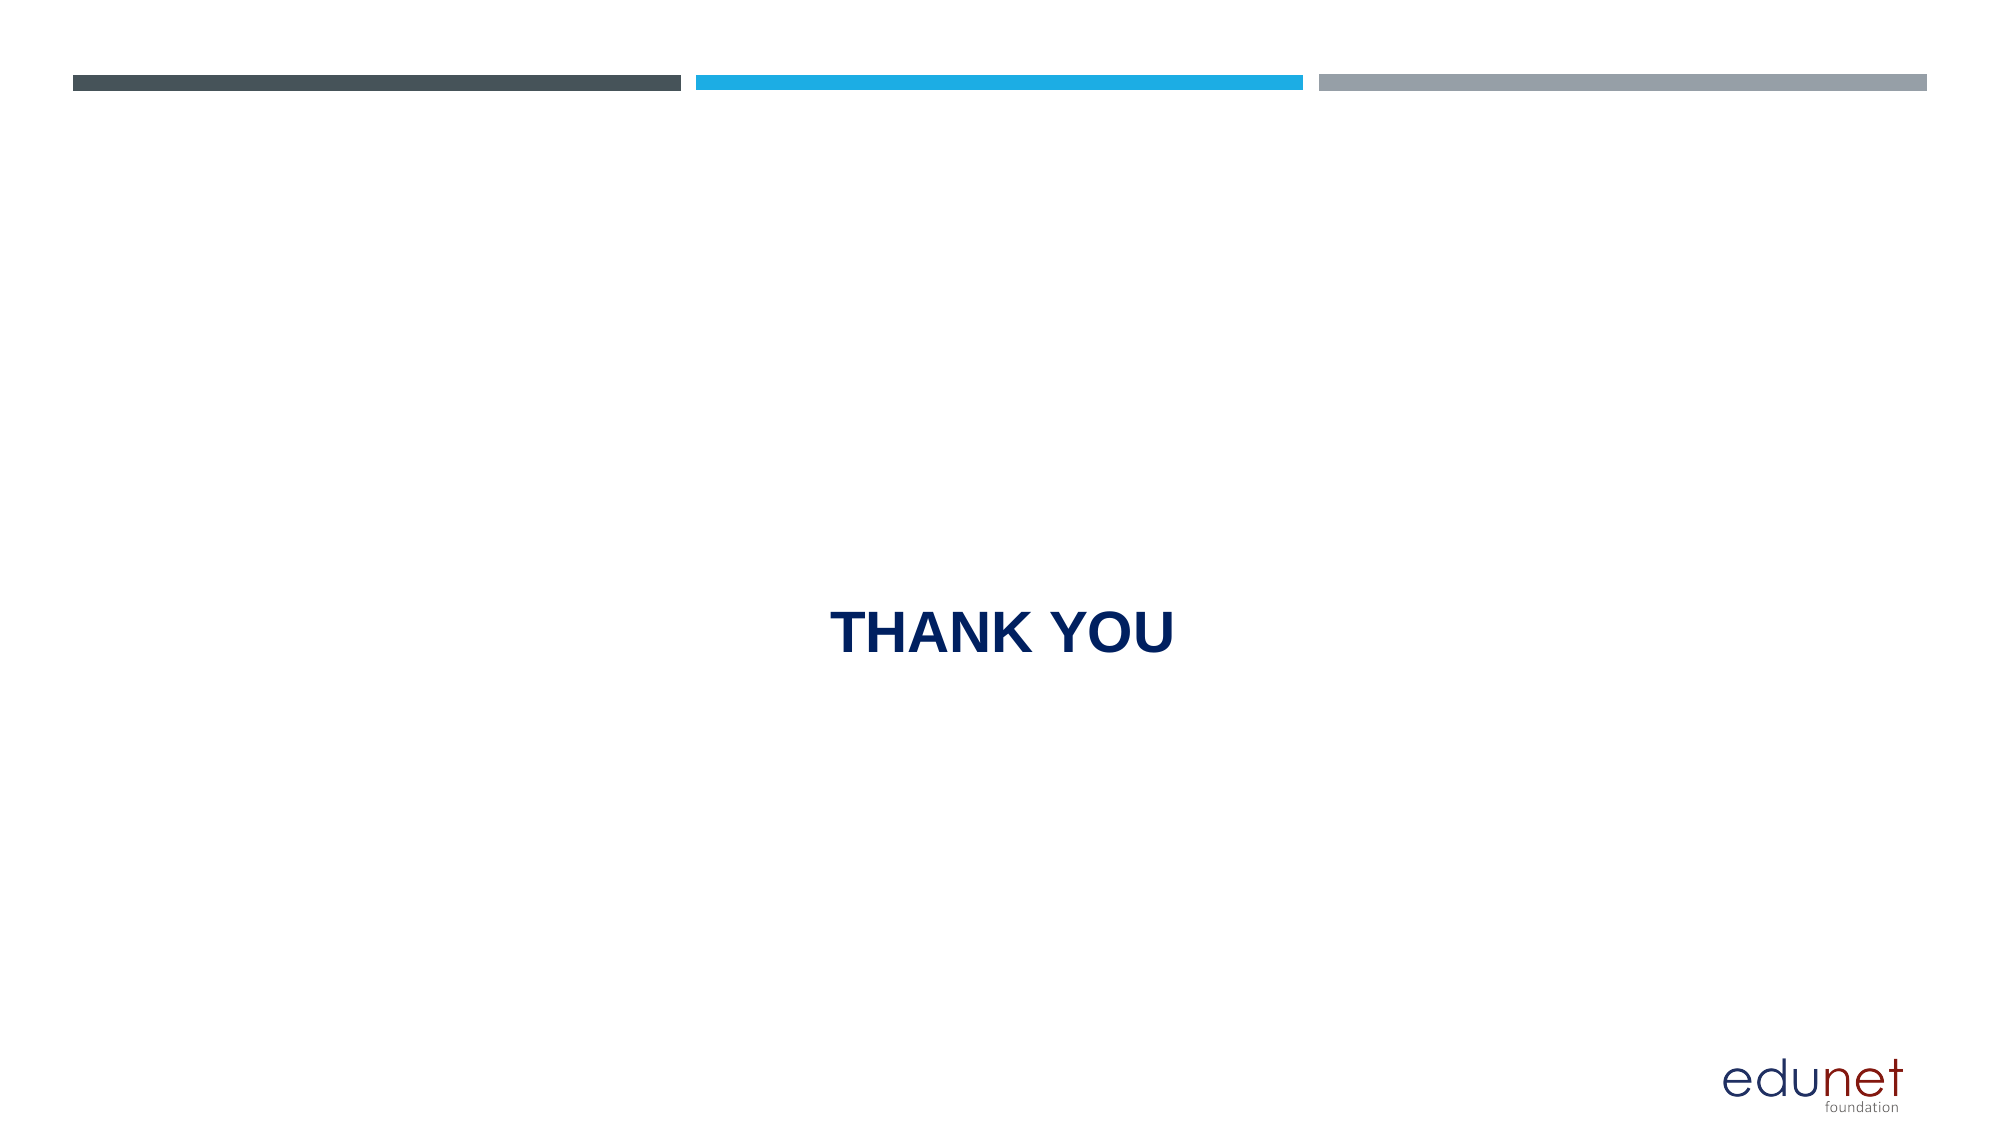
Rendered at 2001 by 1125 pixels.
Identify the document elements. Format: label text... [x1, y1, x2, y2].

title THANK YOU [240, 453, 1766, 672]
